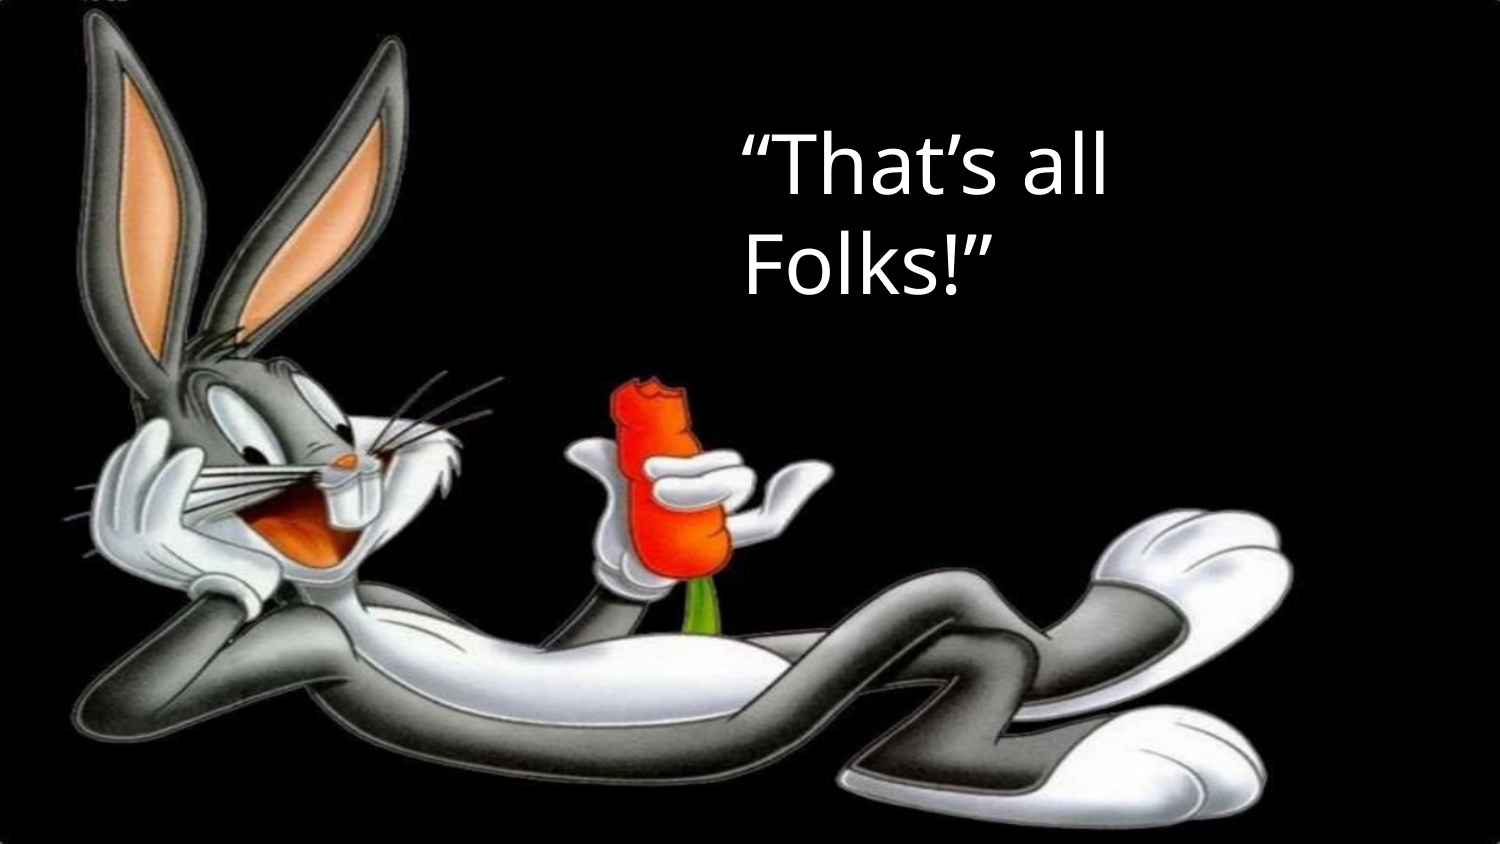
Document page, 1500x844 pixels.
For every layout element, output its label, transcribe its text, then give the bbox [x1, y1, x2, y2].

picture [0, 0, 1500, 844]
text_box “That’s all Folks!” [726, 96, 1340, 331]
